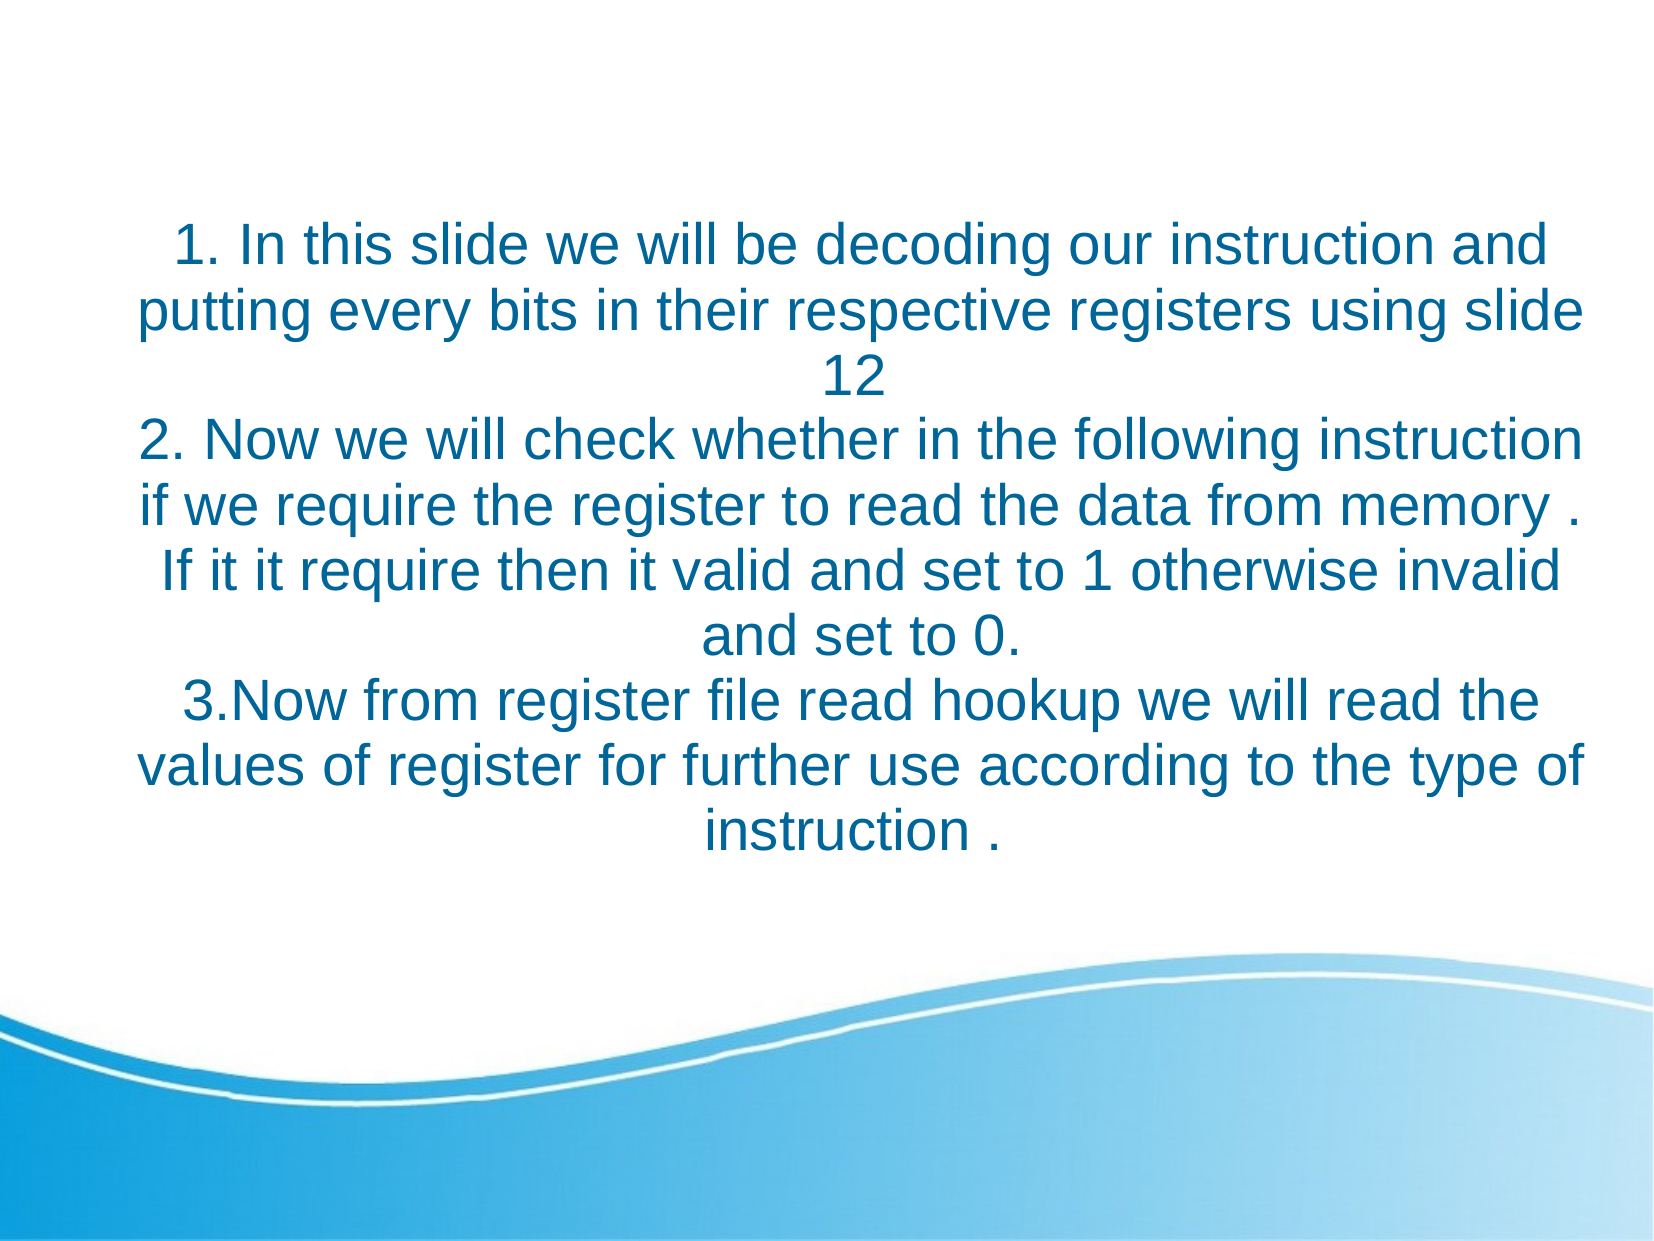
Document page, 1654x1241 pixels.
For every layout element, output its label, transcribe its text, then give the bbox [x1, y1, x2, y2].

title 1. In this slide we will be decoding our instruction and putting every bits in their respective registers using slide 12 2. Now we will check whether in the following instruction if we require the register to read the data from memory . If it it require then it valid and set to 1 otherwise invalid and set to 0. 3.Now from register file read hookup we will read the values of register for further use according to the type of instruction . [118, 82, 1607, 993]
picture [0, 952, 1654, 1241]
